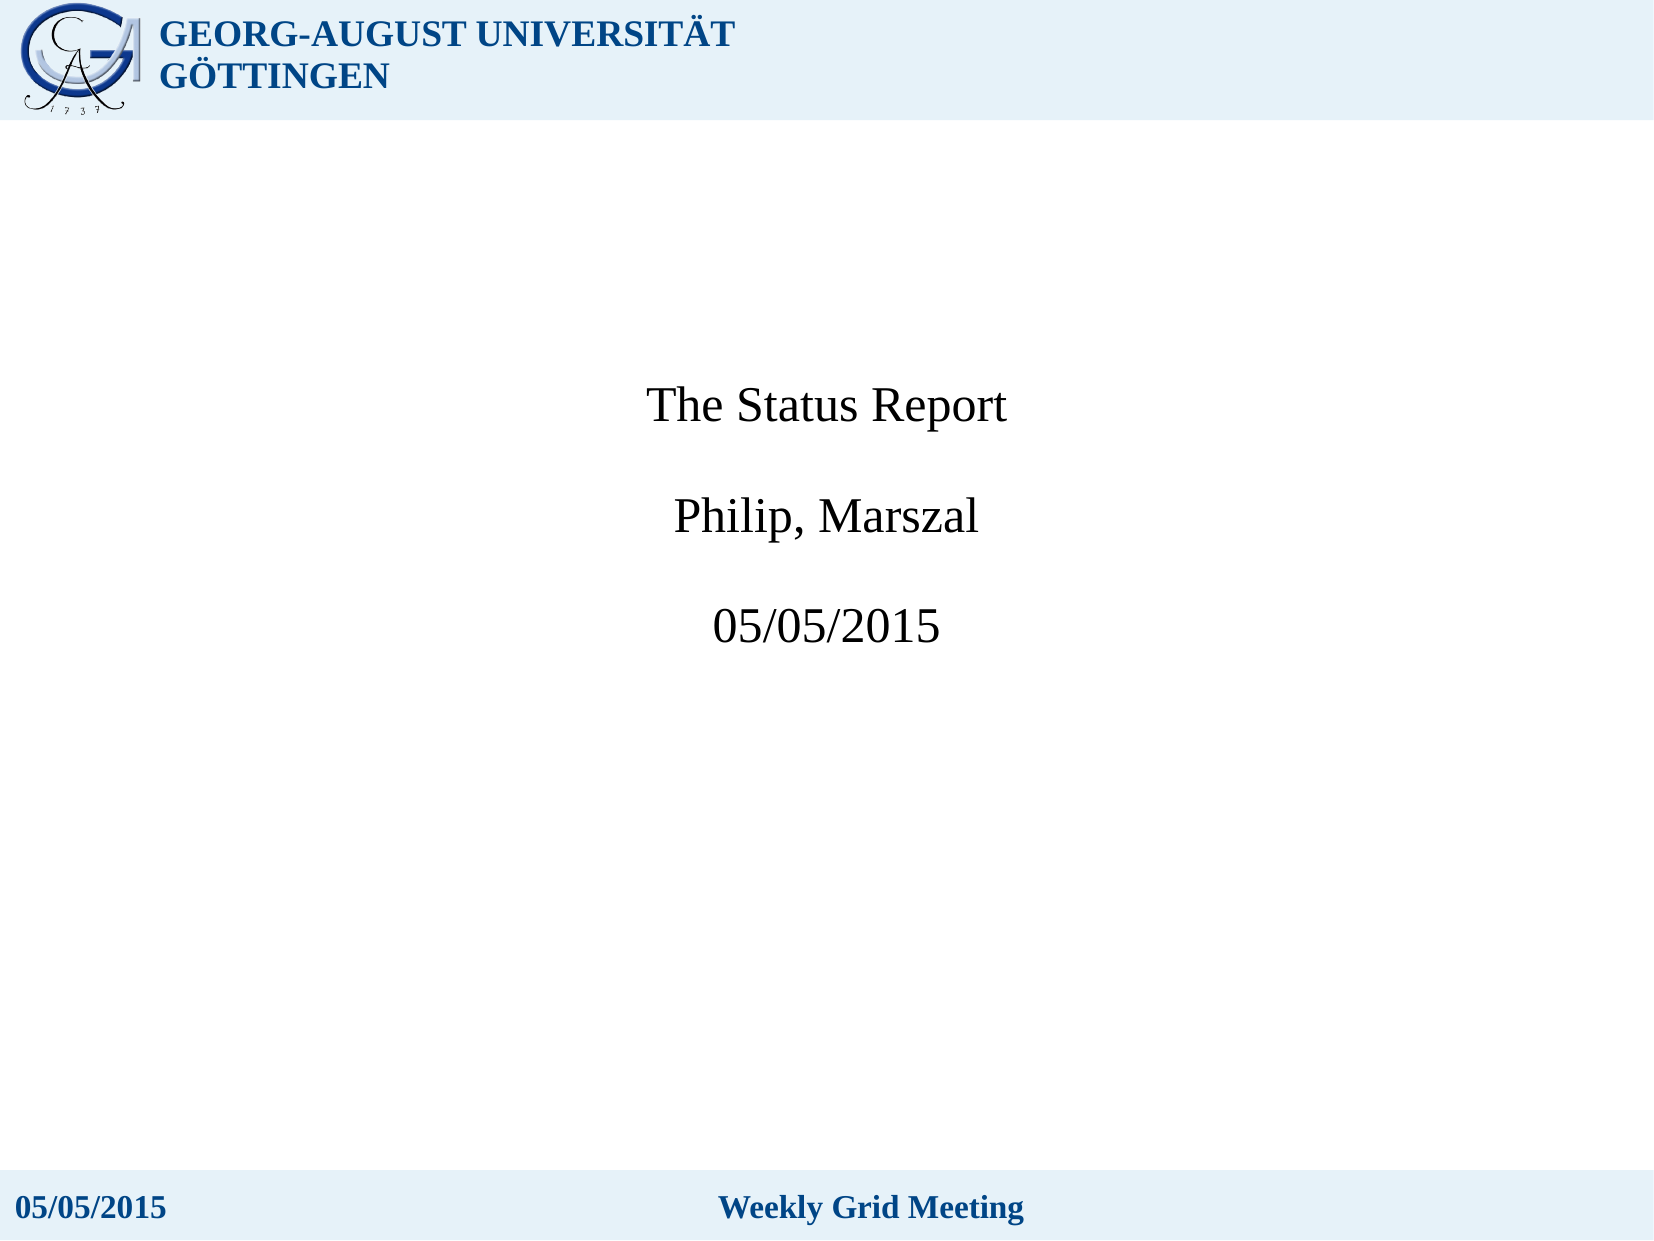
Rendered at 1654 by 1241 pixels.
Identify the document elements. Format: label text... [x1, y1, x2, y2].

text_box Weekly Grid Meeting [212, 1181, 1531, 1236]
text_box The Status Report Philip, Marszal 05/05/2015 [0, 369, 1654, 778]
text_box [151, 0, 1654, 121]
picture [3, 0, 151, 121]
text_box [0, 1170, 1654, 1241]
text_box GEORG-AUGUST UNIVERSITÄT GÖTTINGEN [144, 5, 790, 105]
text_box 05/05/2015 [0, 1181, 211, 1236]
